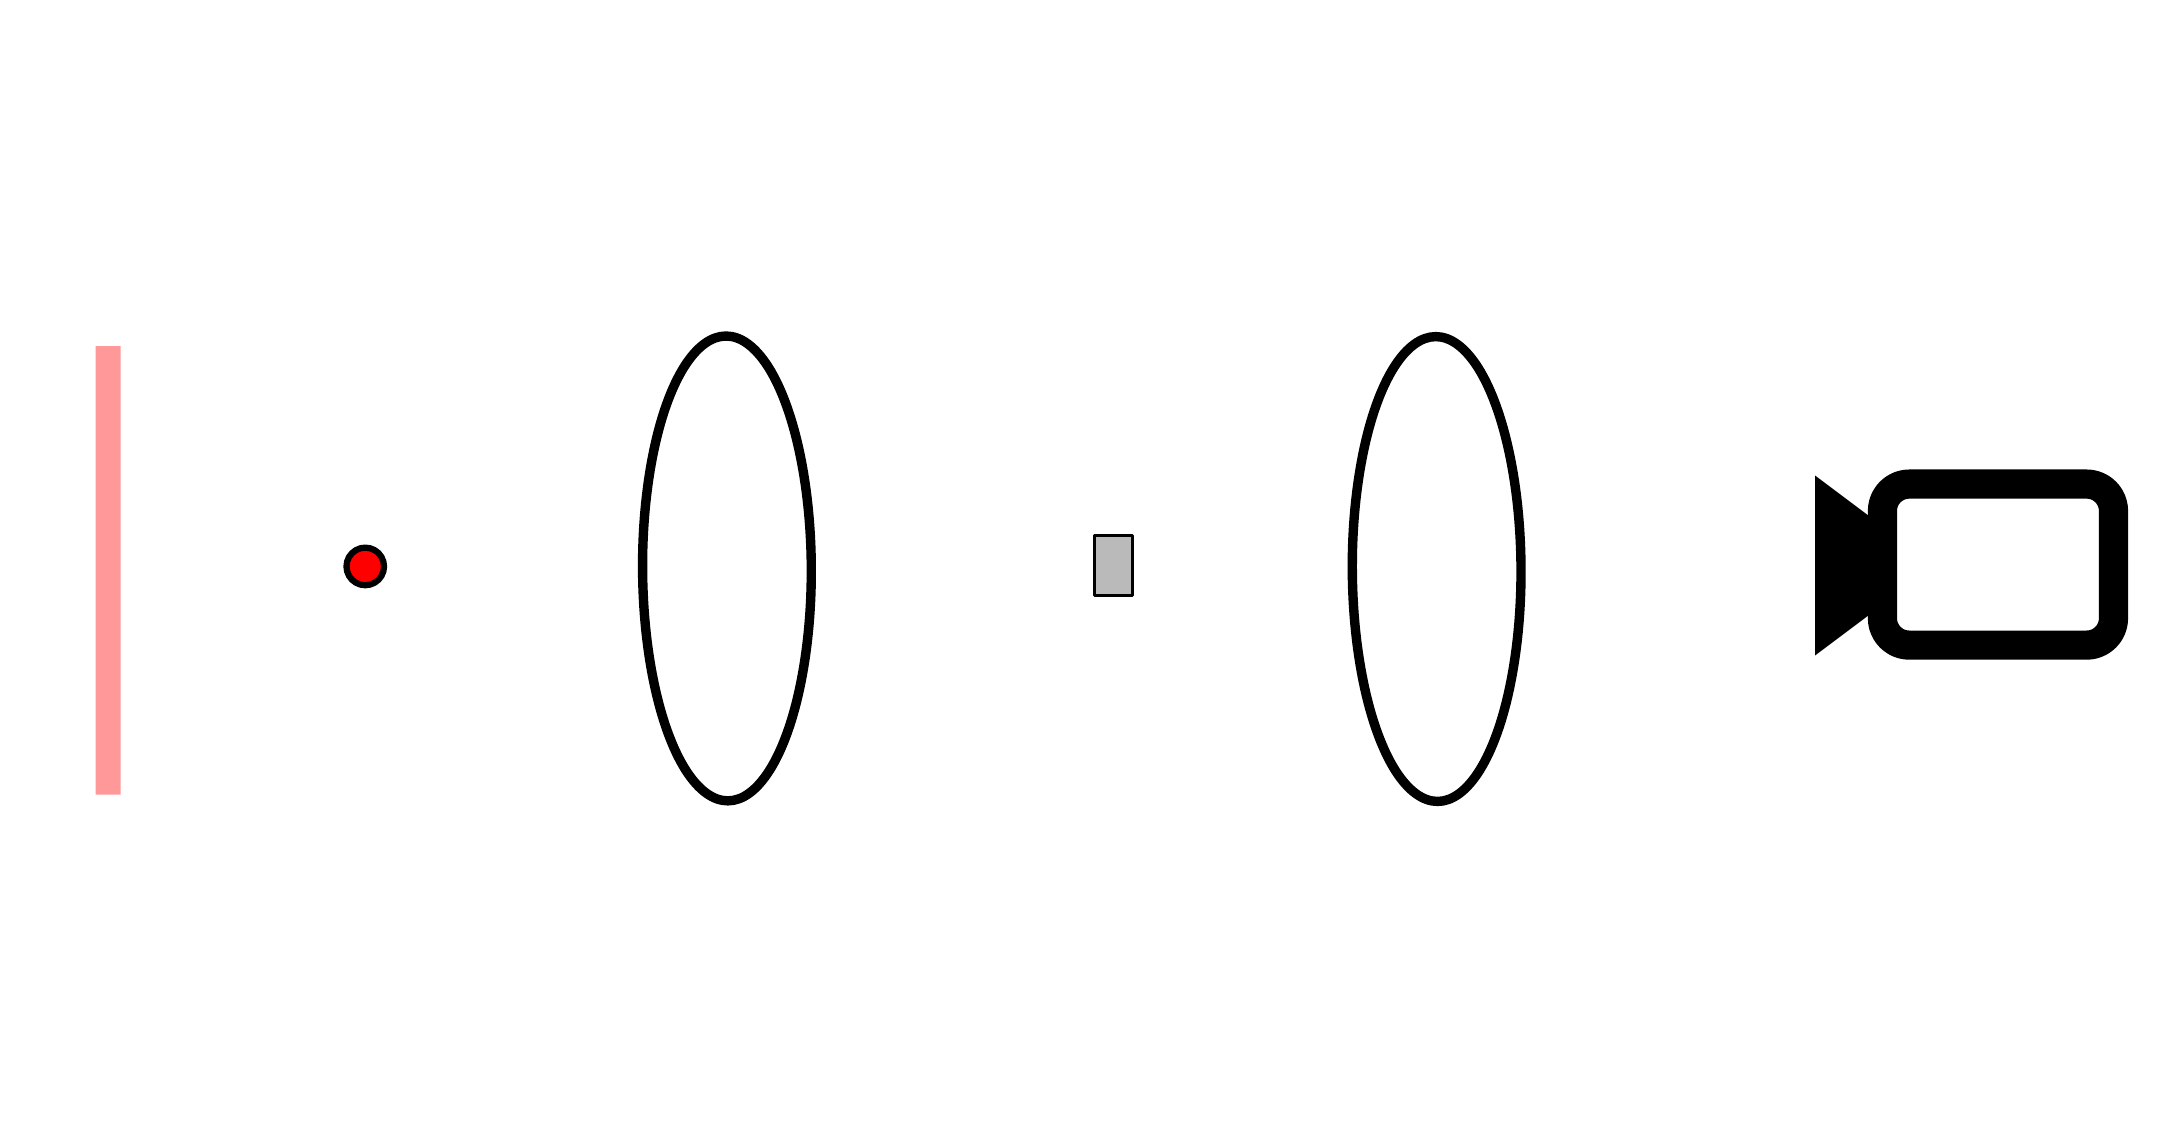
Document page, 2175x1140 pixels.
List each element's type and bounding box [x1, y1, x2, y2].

text_box [1094, 535, 1133, 596]
text_box [346, 547, 385, 586]
text_box [1352, 336, 1522, 802]
text_box [1815, 475, 1876, 656]
text_box [642, 336, 812, 801]
text_box [1882, 484, 2114, 646]
